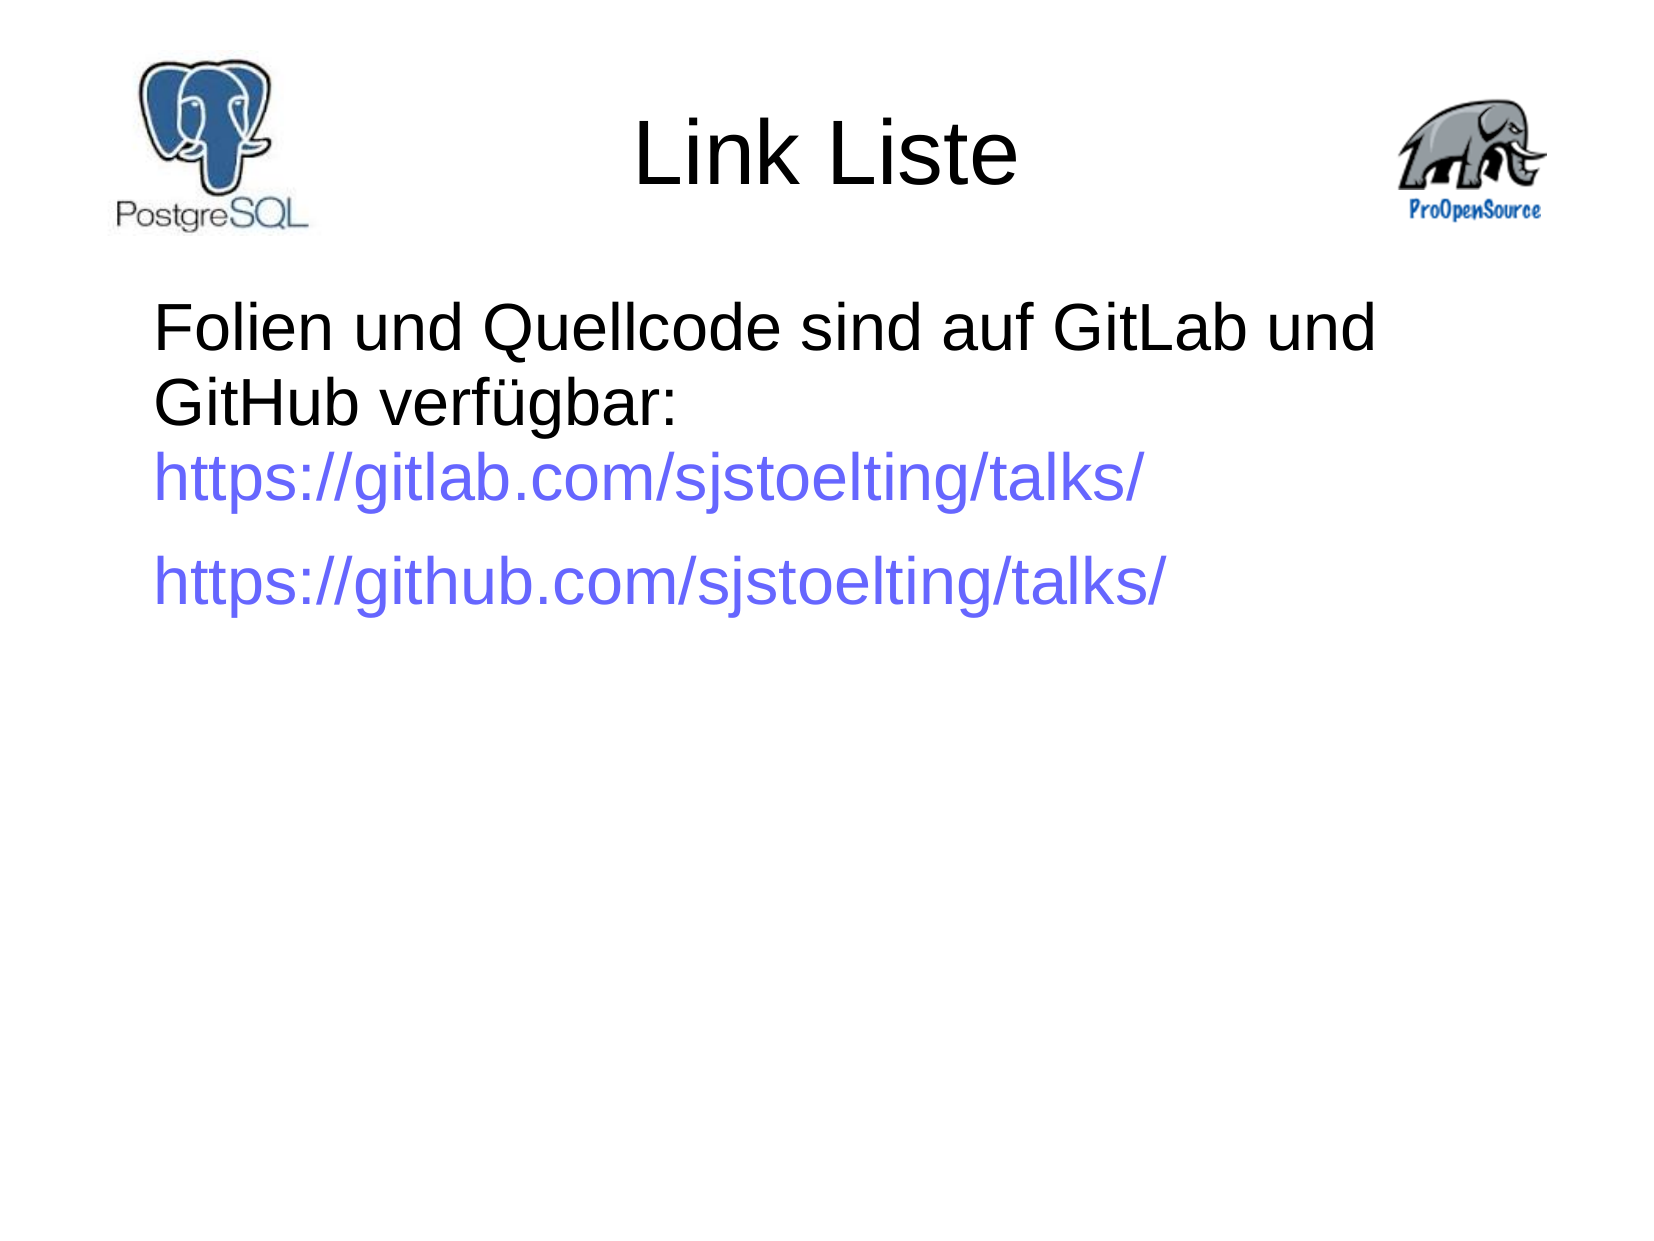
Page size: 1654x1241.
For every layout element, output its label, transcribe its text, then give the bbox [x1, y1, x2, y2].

picture [1396, 82, 1547, 233]
title Link Liste [82, 49, 1571, 257]
picture [58, 50, 356, 237]
list Folien und Quellcode sind auf GitLab und GitHub verfügbar: https://gitlab.com/sjstoelting/talks/ https://github.com/sjstoelting/talks/ [82, 290, 1538, 1010]
